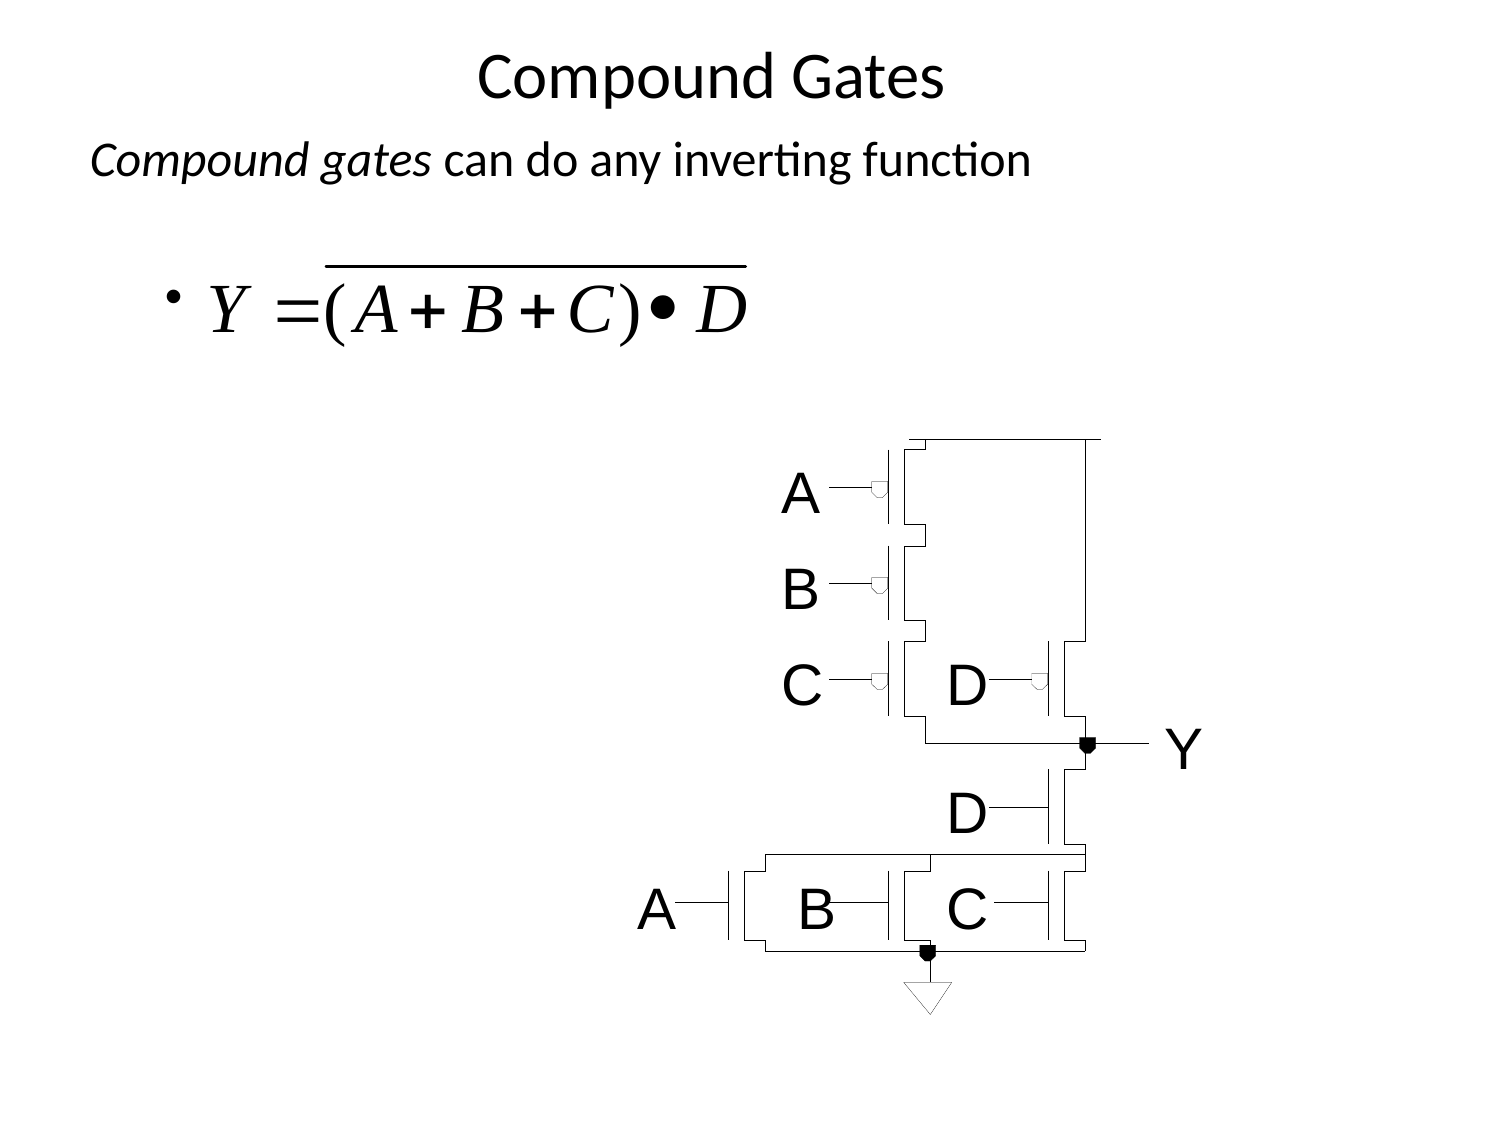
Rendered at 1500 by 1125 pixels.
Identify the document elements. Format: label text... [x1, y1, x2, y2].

list [150, 262, 775, 363]
text_box Compound gates can do any inverting function [75, 124, 1394, 196]
chart [600, 375, 1240, 1025]
chart [200, 249, 763, 362]
text_box Compound Gates [462, 24, 1163, 120]
